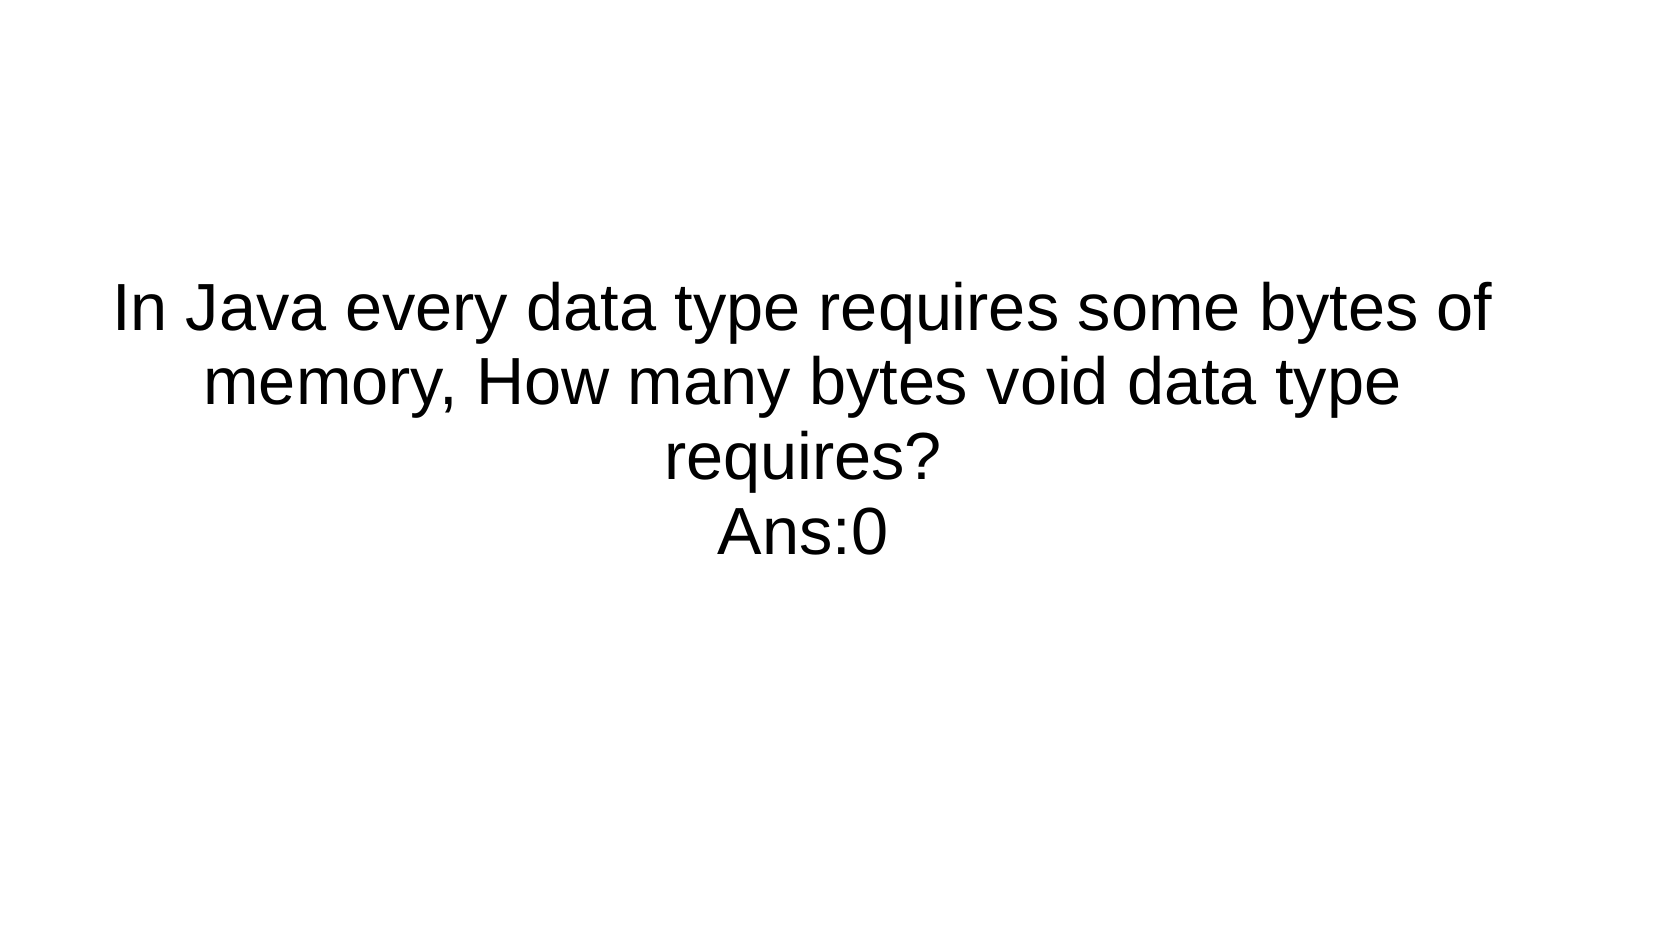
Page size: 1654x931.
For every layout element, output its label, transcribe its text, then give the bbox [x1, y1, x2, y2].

subtitle In Java every data type requires some bytes of memory, How many bytes void data type requires? Ans:0 [59, 59, 1548, 779]
